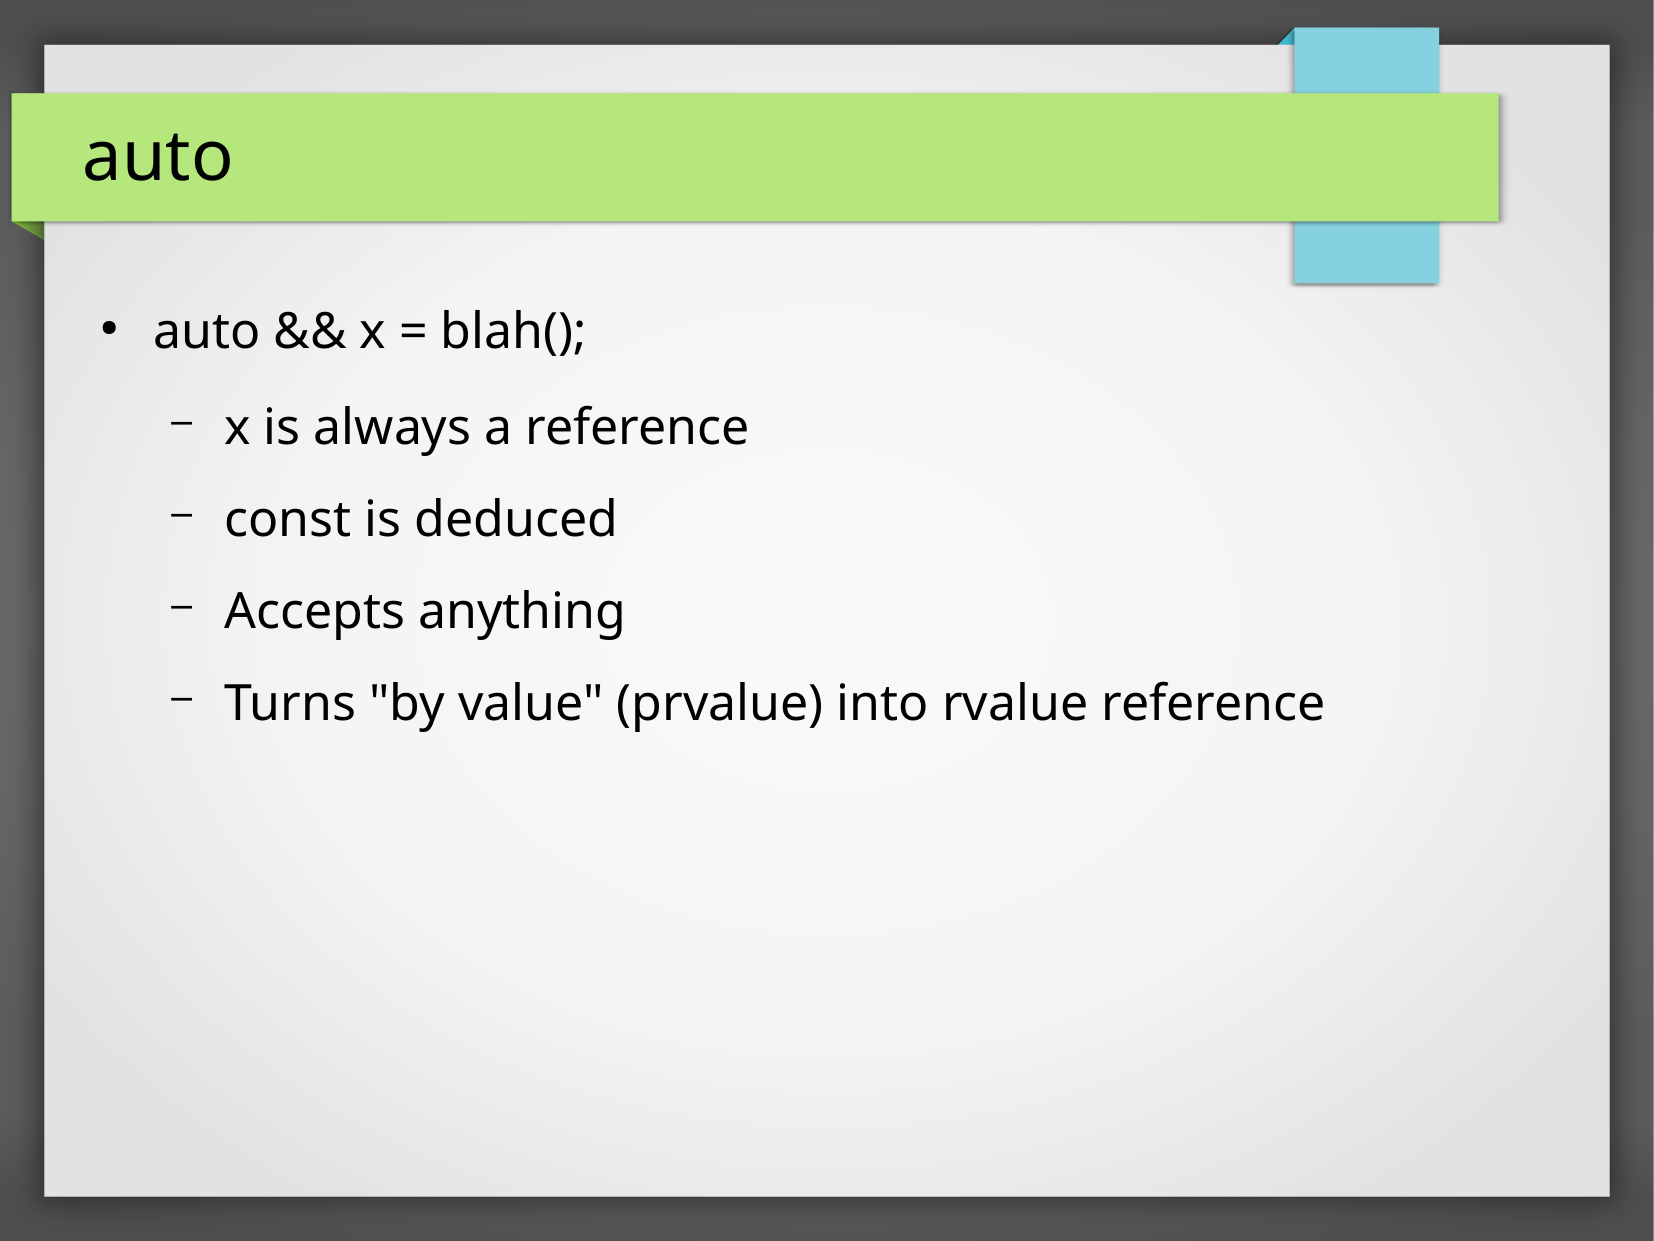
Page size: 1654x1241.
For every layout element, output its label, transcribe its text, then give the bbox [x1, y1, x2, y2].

picture [0, 0, 1654, 1241]
title auto [82, 94, 1264, 213]
list auto && x = blah(); x is always a reference const is deduced Accepts anything Turns "by value" (prvalue) into rvalue reference [82, 295, 1571, 1015]
